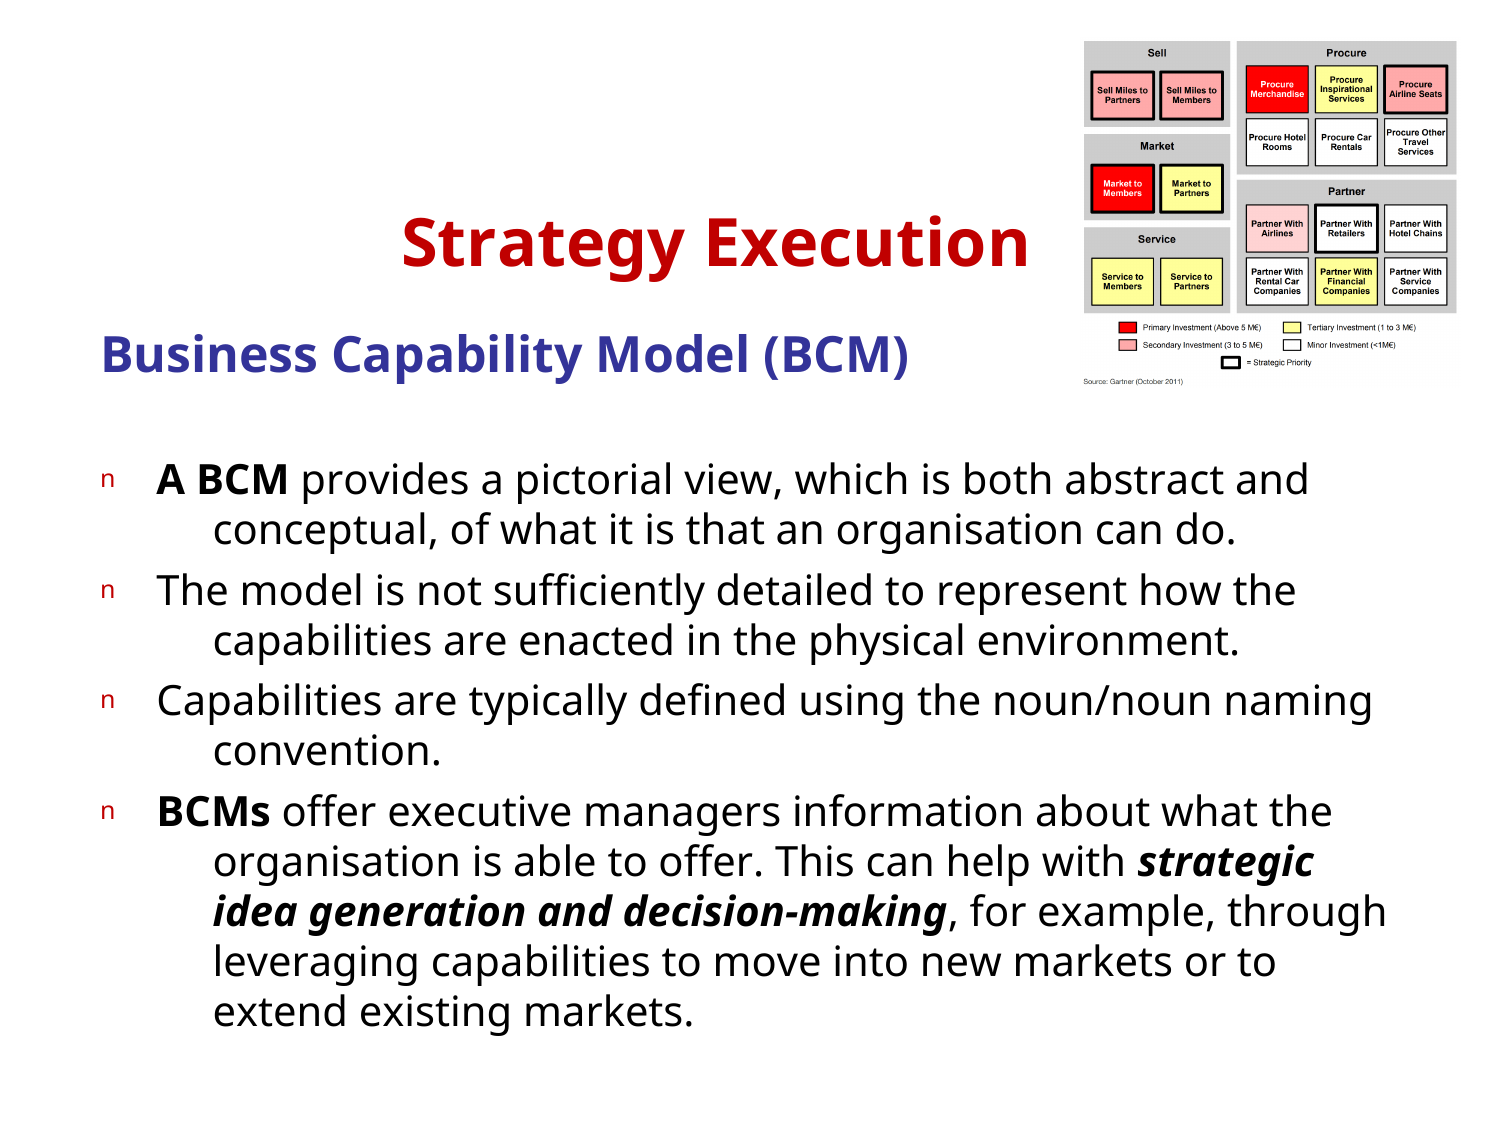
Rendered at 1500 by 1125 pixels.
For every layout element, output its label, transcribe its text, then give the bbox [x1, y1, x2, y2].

title Strategy Execution [145, 90, 1080, 288]
list Business Capability Model (BCM) A BCM provides a pictorial view, which is both abstract and conceptual, of what it is that an organisation can do. The model is not sufficiently detailed to represent how the capabilities are enacted in the physical environment. Capabilities are typically defined using the noun/noun naming convention. BCMs offer executive managers information about what the organisation is able to offer. This can help with strategic idea generation and decision-making, for example, through leveraging capabilities to move into new markets or to extend existing markets. [85, 314, 1415, 1053]
picture [1080, 37, 1461, 388]
